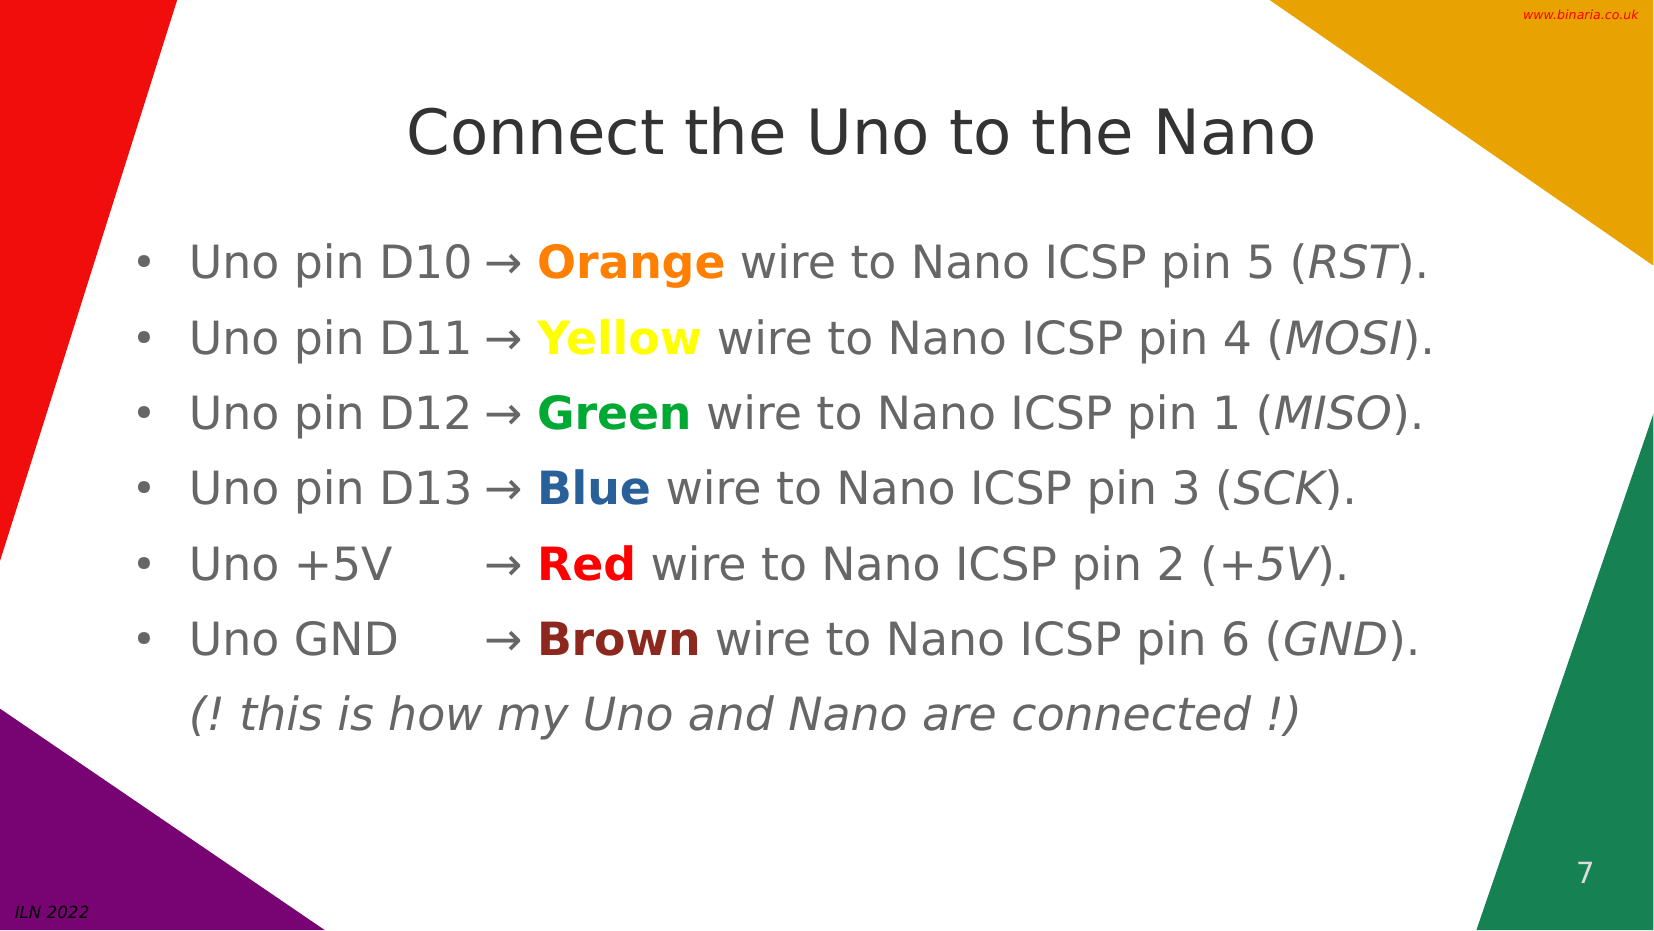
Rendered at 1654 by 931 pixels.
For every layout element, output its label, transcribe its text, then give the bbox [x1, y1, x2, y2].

title Connect the Uno to the Nano [118, 59, 1536, 207]
text_box ILN 2022 [0, 895, 105, 931]
list Uno pin D10 → Orange wire to Nano ICSP pin 5 (RST). Uno pin D11 → Yellow wire to Nano ICSP pin 4 (MOSI). Uno pin D12 → Green wire to Nano ICSP pin 1 (MISO). Uno pin D13 → Blue wire to Nano ICSP pin 3 (SCK). Uno +5V → Red wire to Nano ICSP pin 2 (+5V). Uno GND → Brown wire to Nano ICSP pin 6 (GND). (! this is how my Uno and Nano are connected !) [118, 236, 1536, 827]
text_box www.binaria.co.uk [1508, 0, 1654, 30]
